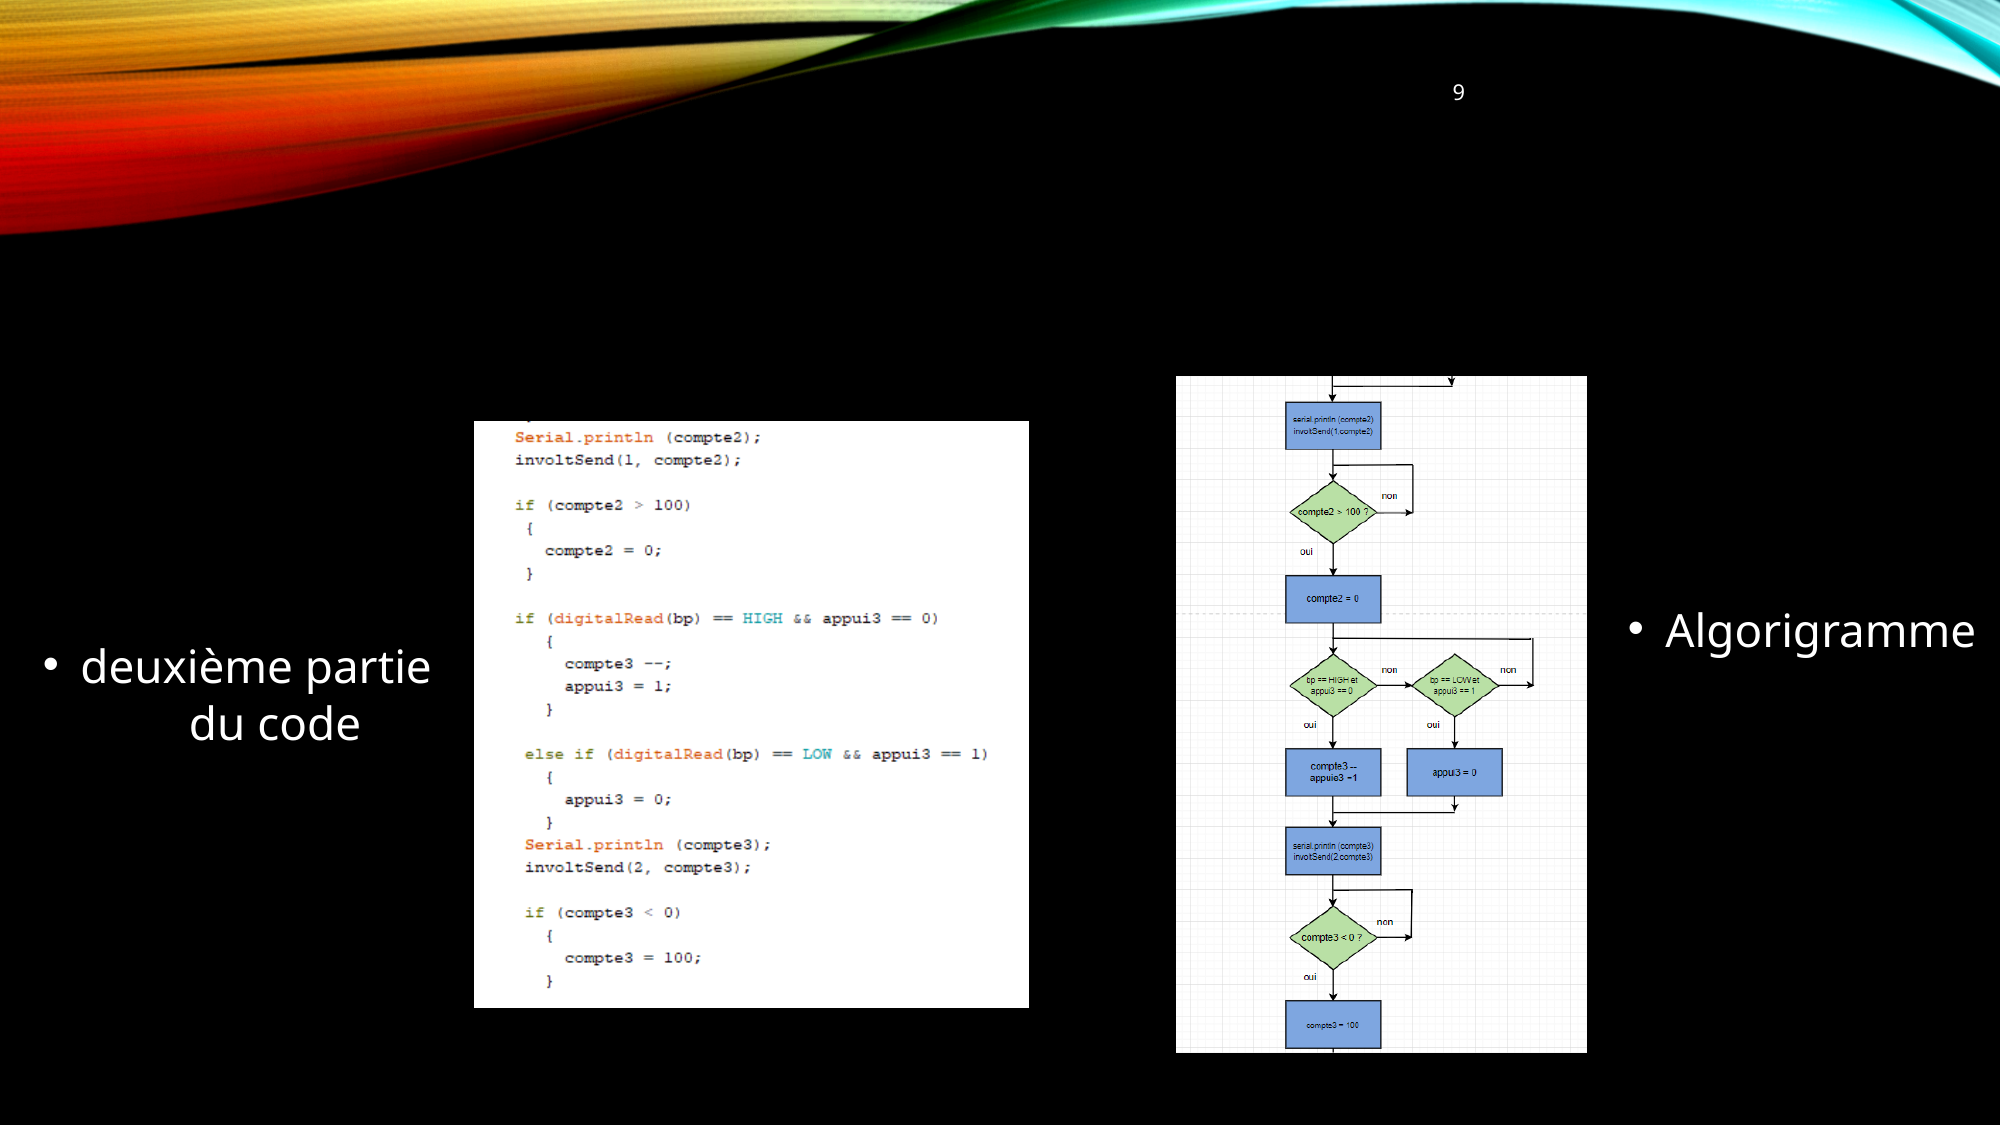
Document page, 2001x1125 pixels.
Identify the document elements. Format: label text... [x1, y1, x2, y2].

picture [1176, 376, 1587, 1053]
text_box Algorigramme [1604, 595, 2000, 715]
picture [474, 421, 1029, 1008]
text_box deuxième partie du code [0, 631, 475, 799]
text_box [1437, 62, 1888, 123]
